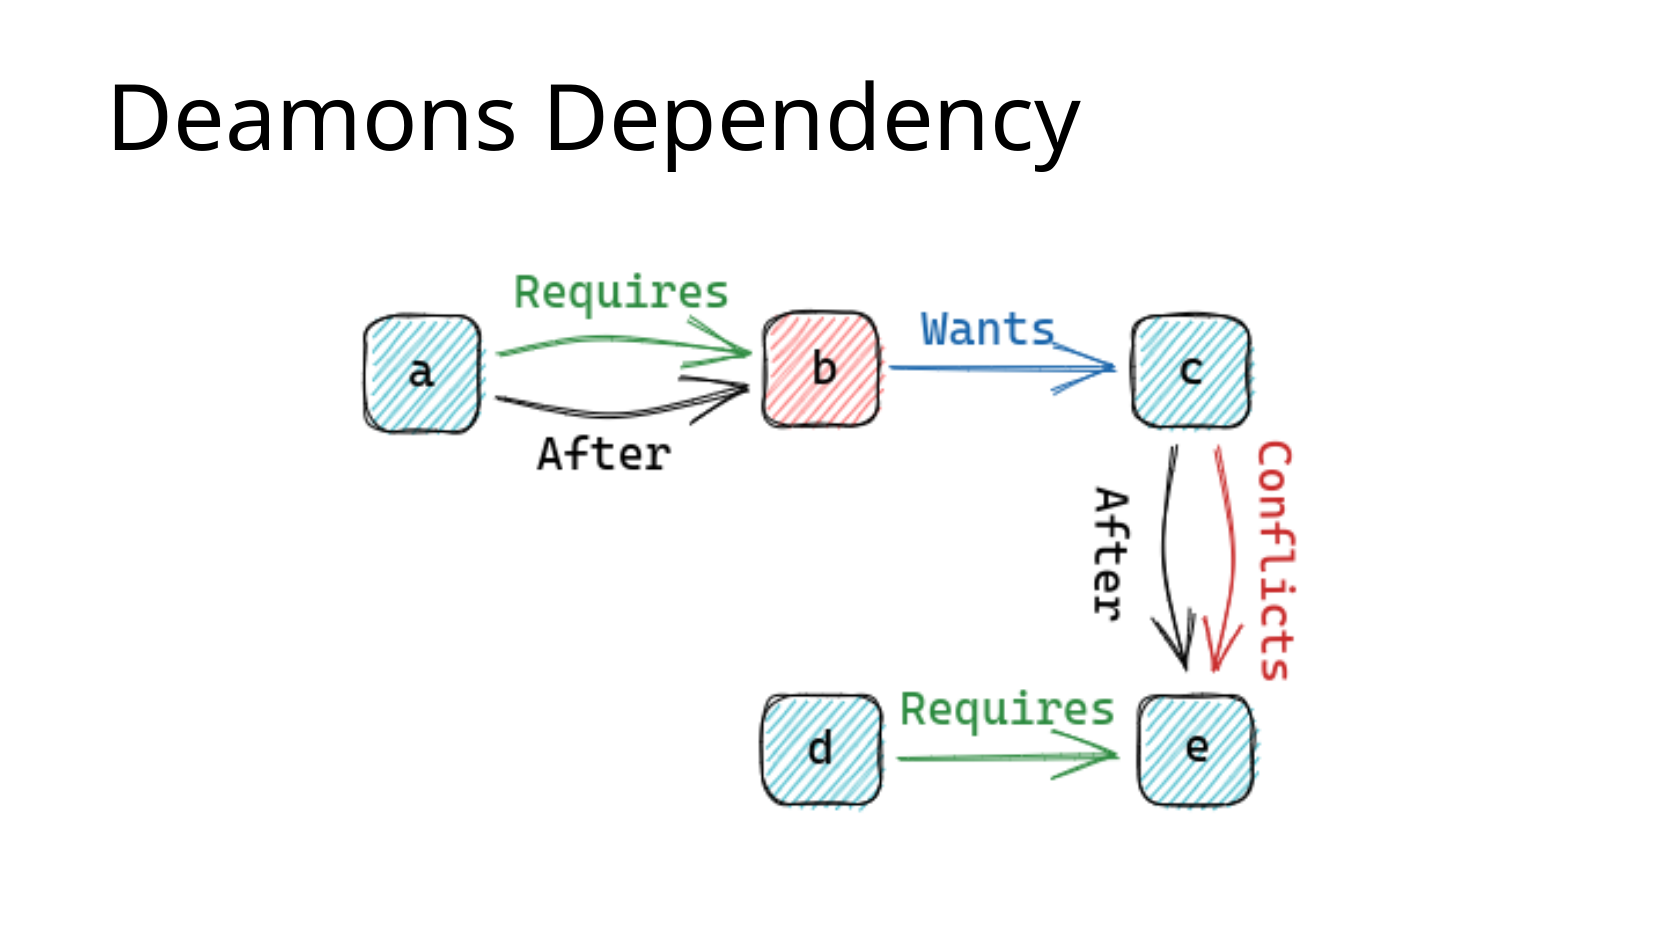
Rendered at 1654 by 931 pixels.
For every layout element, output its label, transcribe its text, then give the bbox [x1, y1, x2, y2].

picture [343, 241, 1329, 827]
title Deamons Dependency [82, 37, 1571, 193]
